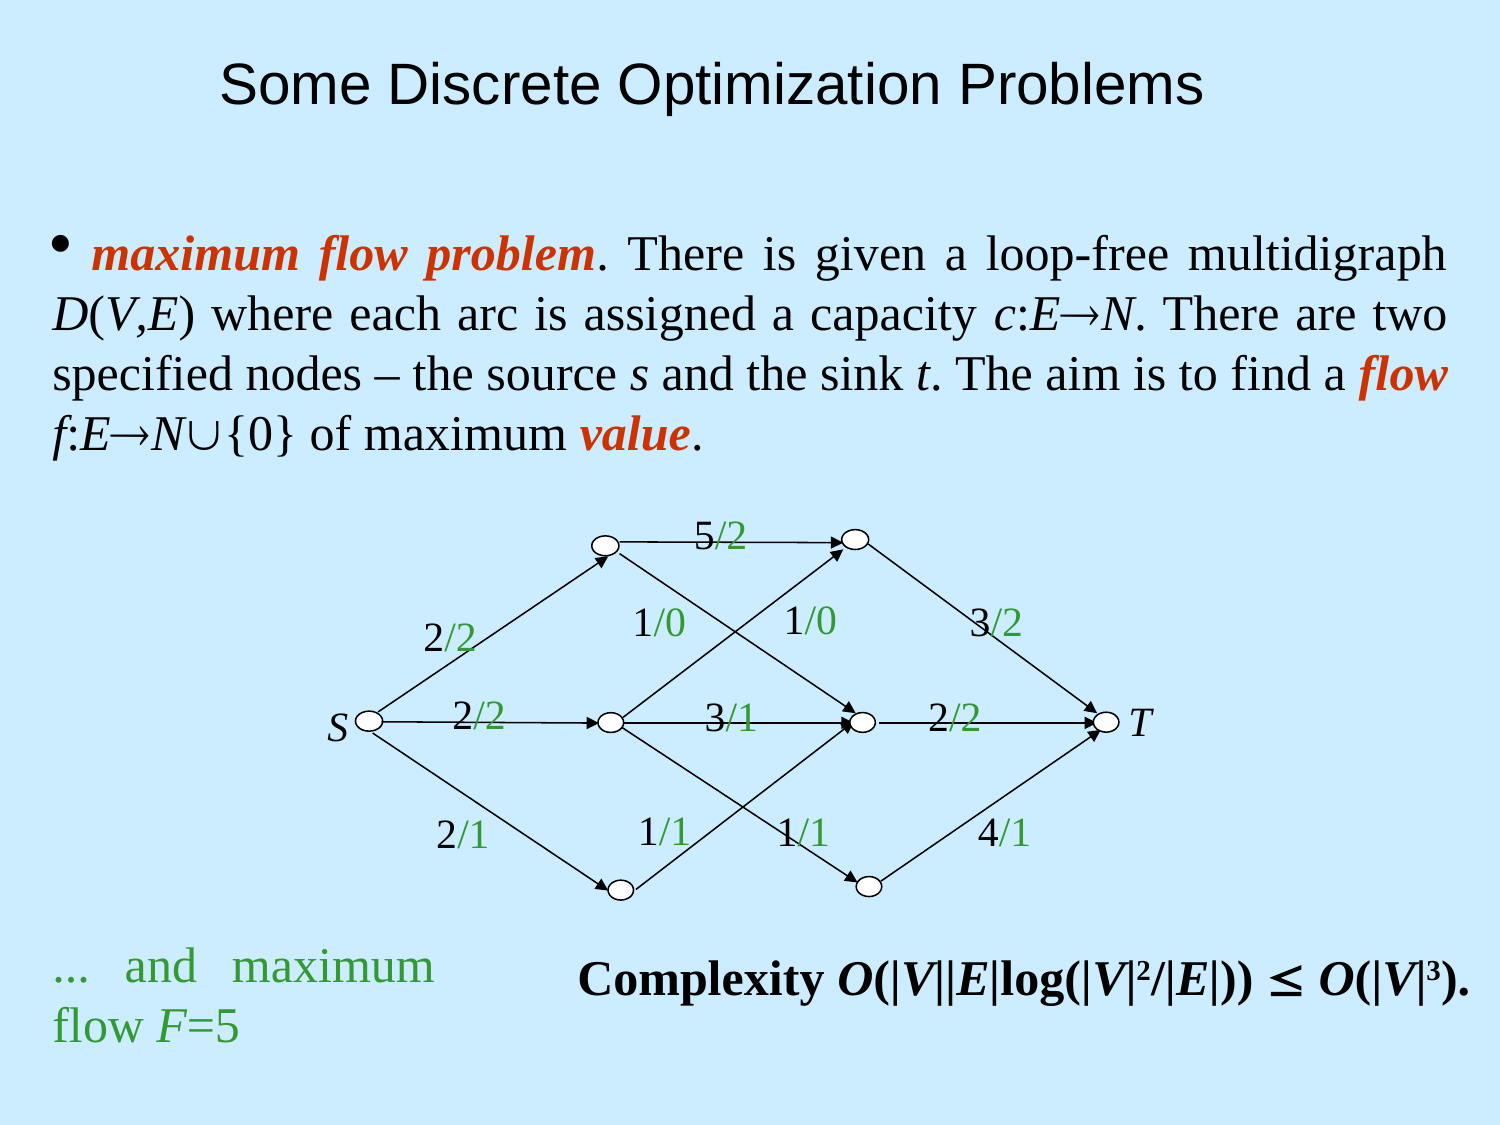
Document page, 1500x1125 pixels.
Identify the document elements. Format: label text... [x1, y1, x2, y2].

text_box [598, 712, 624, 733]
text_box 5/2 [679, 500, 791, 576]
text_box T [1113, 687, 1201, 748]
text_box 2/2 [913, 681, 1033, 730]
text_box 2/1 [421, 798, 530, 845]
text_box 3/1 [689, 681, 791, 748]
text_box 2/2 [408, 601, 526, 663]
text_box 2/2 [437, 680, 566, 747]
text_box [1093, 712, 1113, 733]
text_box [591, 535, 619, 556]
title Some Discrete Optimization Problems [0, 0, 1463, 175]
text_box [841, 529, 869, 550]
text_box [849, 712, 876, 733]
text_box ... and maximum flow F=5 [37, 924, 451, 1061]
text_box 3/2 [954, 586, 1056, 637]
text_box [856, 876, 882, 897]
text_box 1/0 [768, 584, 868, 650]
text_box [608, 880, 634, 901]
text_box 1/1 [761, 797, 871, 847]
text_box 1/1 [623, 795, 748, 856]
text_box 4/1 [963, 797, 1095, 854]
text_box 1/0 [617, 586, 721, 660]
text_box maximum flow problem. There is given a loop-free multidigraph D(V,E) where each arc is assigned a capacity c:EN. There are two specified nodes – the source s and the sink t. The aim is to find a flow f:EN{0} of maximum value. [37, 212, 1463, 468]
text_box Complexity O(|V||E|log(|V|2/|E|))  O(|V|3). [562, 937, 1500, 1013]
text_box S [312, 691, 418, 754]
